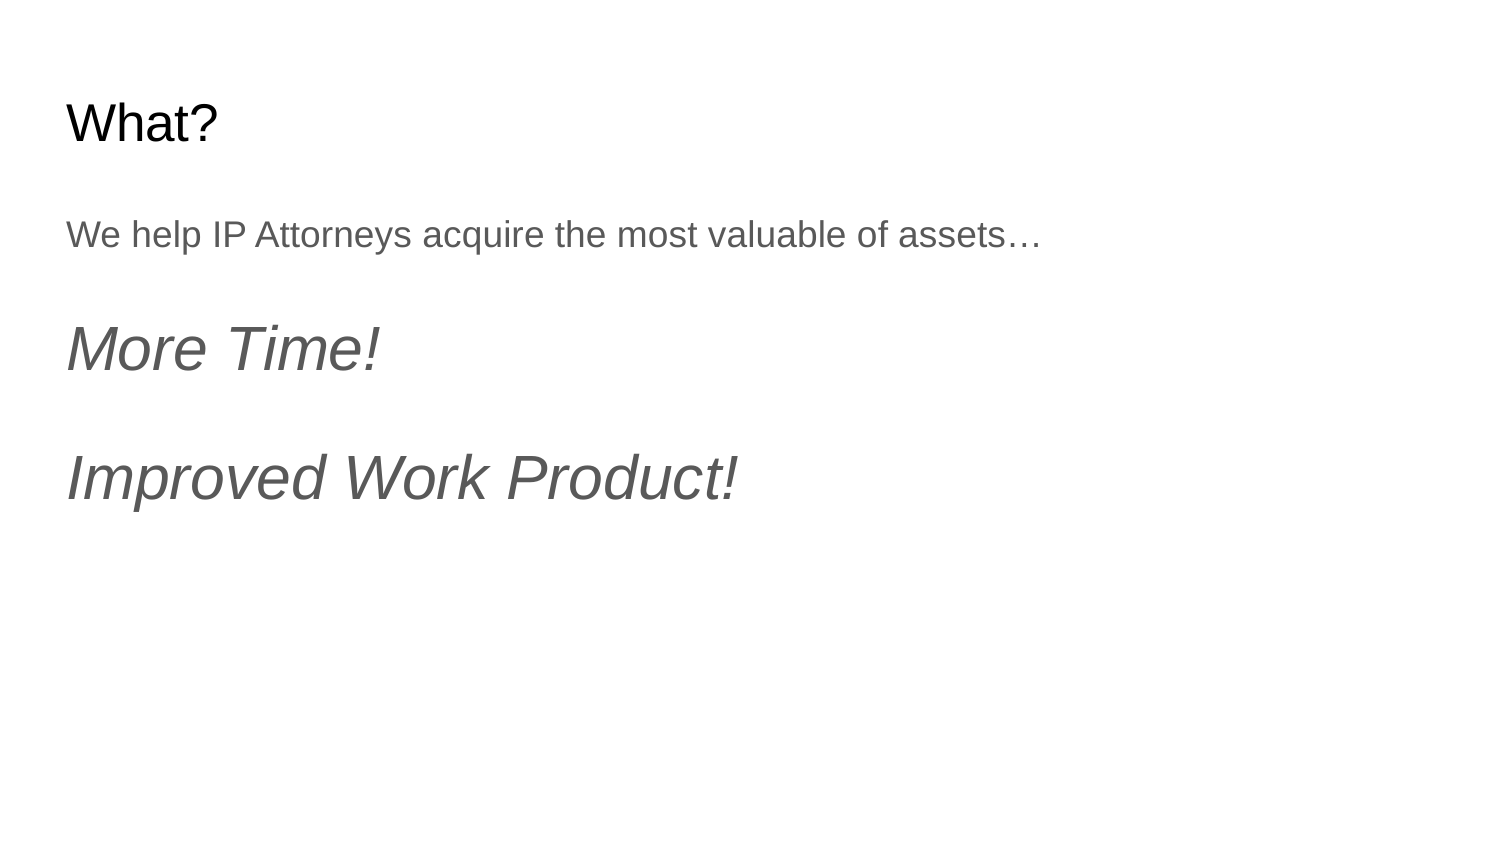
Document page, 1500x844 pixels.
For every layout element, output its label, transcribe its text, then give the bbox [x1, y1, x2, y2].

text_box Improved Work Product! [51, 421, 1396, 527]
title What? [51, 72, 1449, 167]
text_box More Time! [51, 293, 1245, 399]
list We help IP Attorneys acquire the most valuable of assets… [51, 189, 1449, 271]
